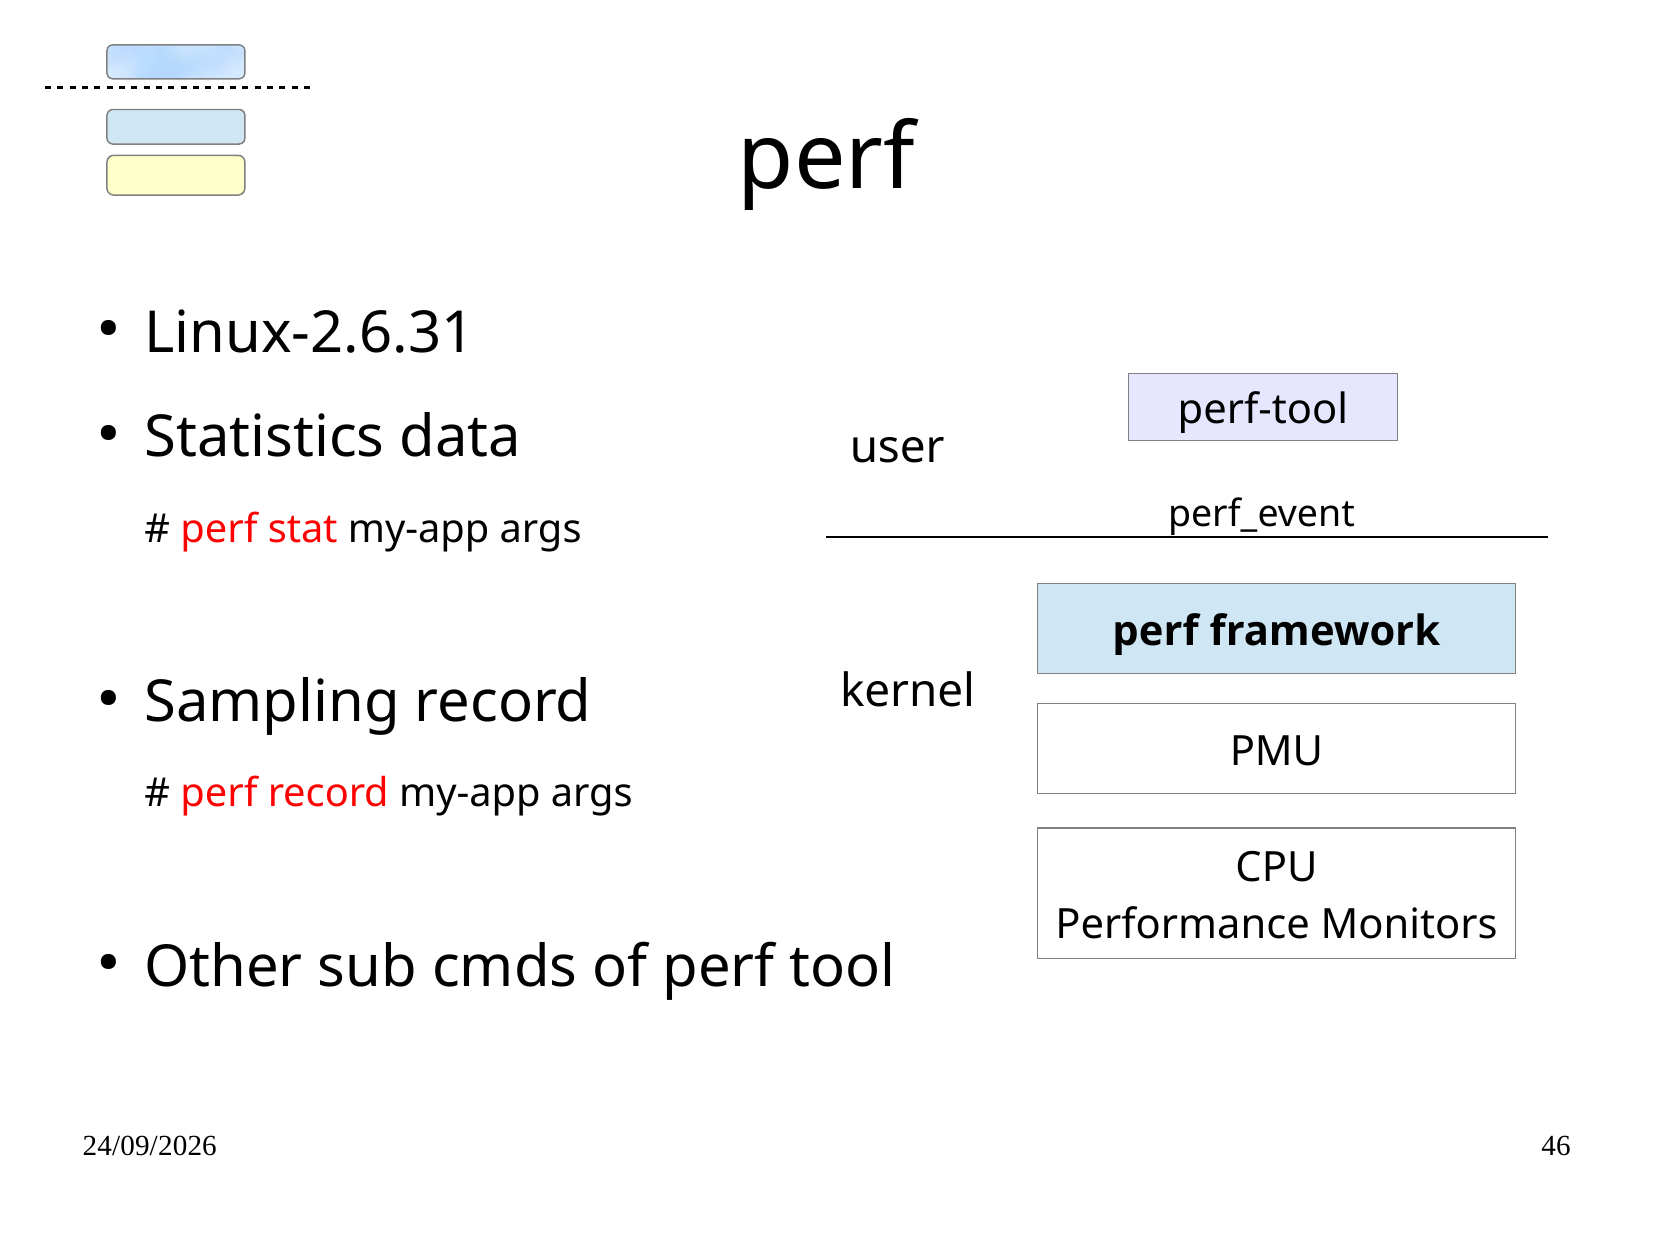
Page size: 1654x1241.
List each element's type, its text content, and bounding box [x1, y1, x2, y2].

text_box PMU [1037, 703, 1516, 794]
text_box [106, 109, 245, 145]
text_box perf framework [1037, 583, 1516, 674]
title perf [82, 49, 1571, 257]
text_box [106, 155, 245, 196]
list Linux-2.6.31 Statistics data # perf stat my-app args Sampling record # perf record my-app args Other sub cmds of perf tool [82, 290, 1571, 1010]
text_box perf-tool [1128, 373, 1398, 441]
text_box kernel [825, 650, 981, 721]
text_box CPU Performance Monitors [1037, 827, 1516, 959]
text_box [106, 44, 245, 79]
text_box perf_event [1153, 478, 1380, 539]
text_box user [835, 405, 950, 476]
